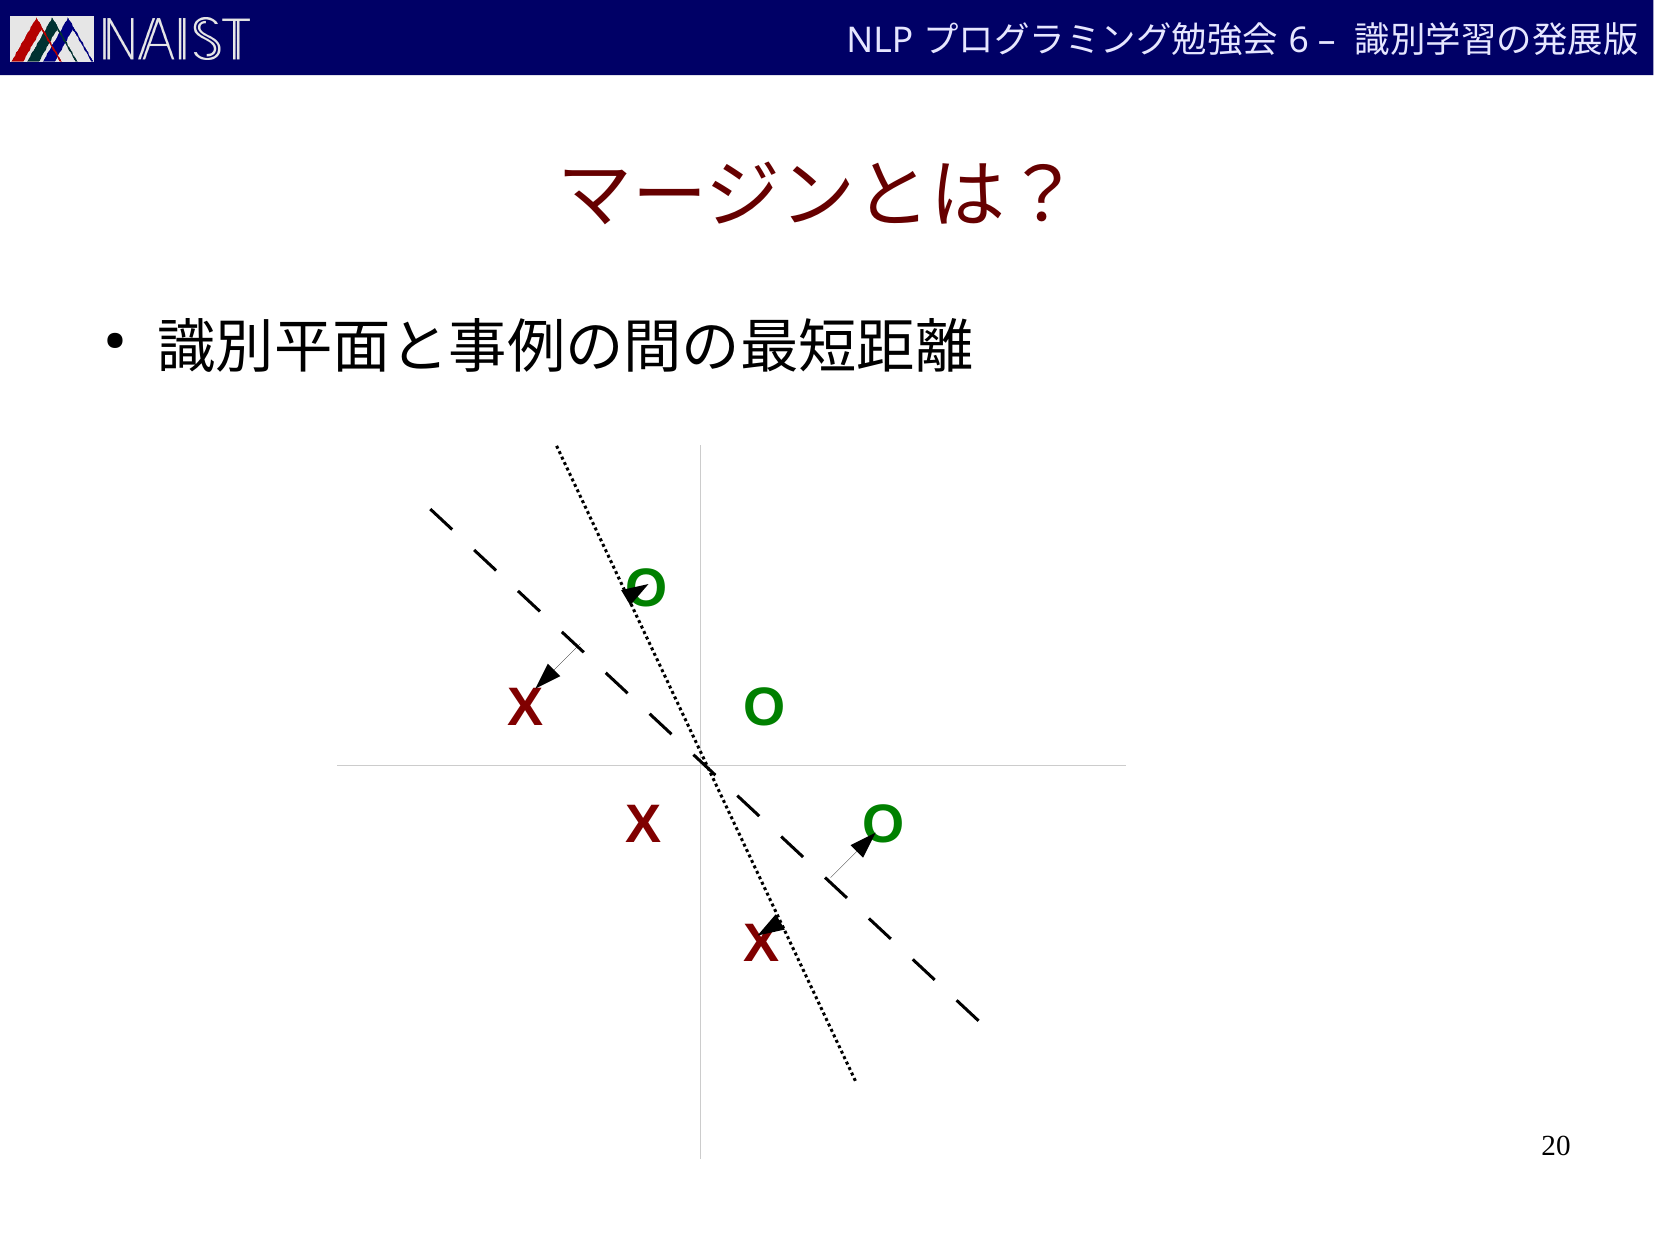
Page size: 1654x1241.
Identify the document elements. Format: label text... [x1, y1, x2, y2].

picture [102, 17, 251, 60]
text_box X [729, 904, 796, 989]
list 識別平面と事例の間の最短距離 [86, 300, 1576, 1119]
text_box O [729, 668, 802, 744]
text_box X [611, 786, 678, 862]
text_box O [611, 550, 683, 626]
picture [10, 16, 94, 62]
title マージンとは？ [75, 92, 1564, 285]
text_box X [492, 668, 559, 744]
text_box O [847, 786, 920, 862]
